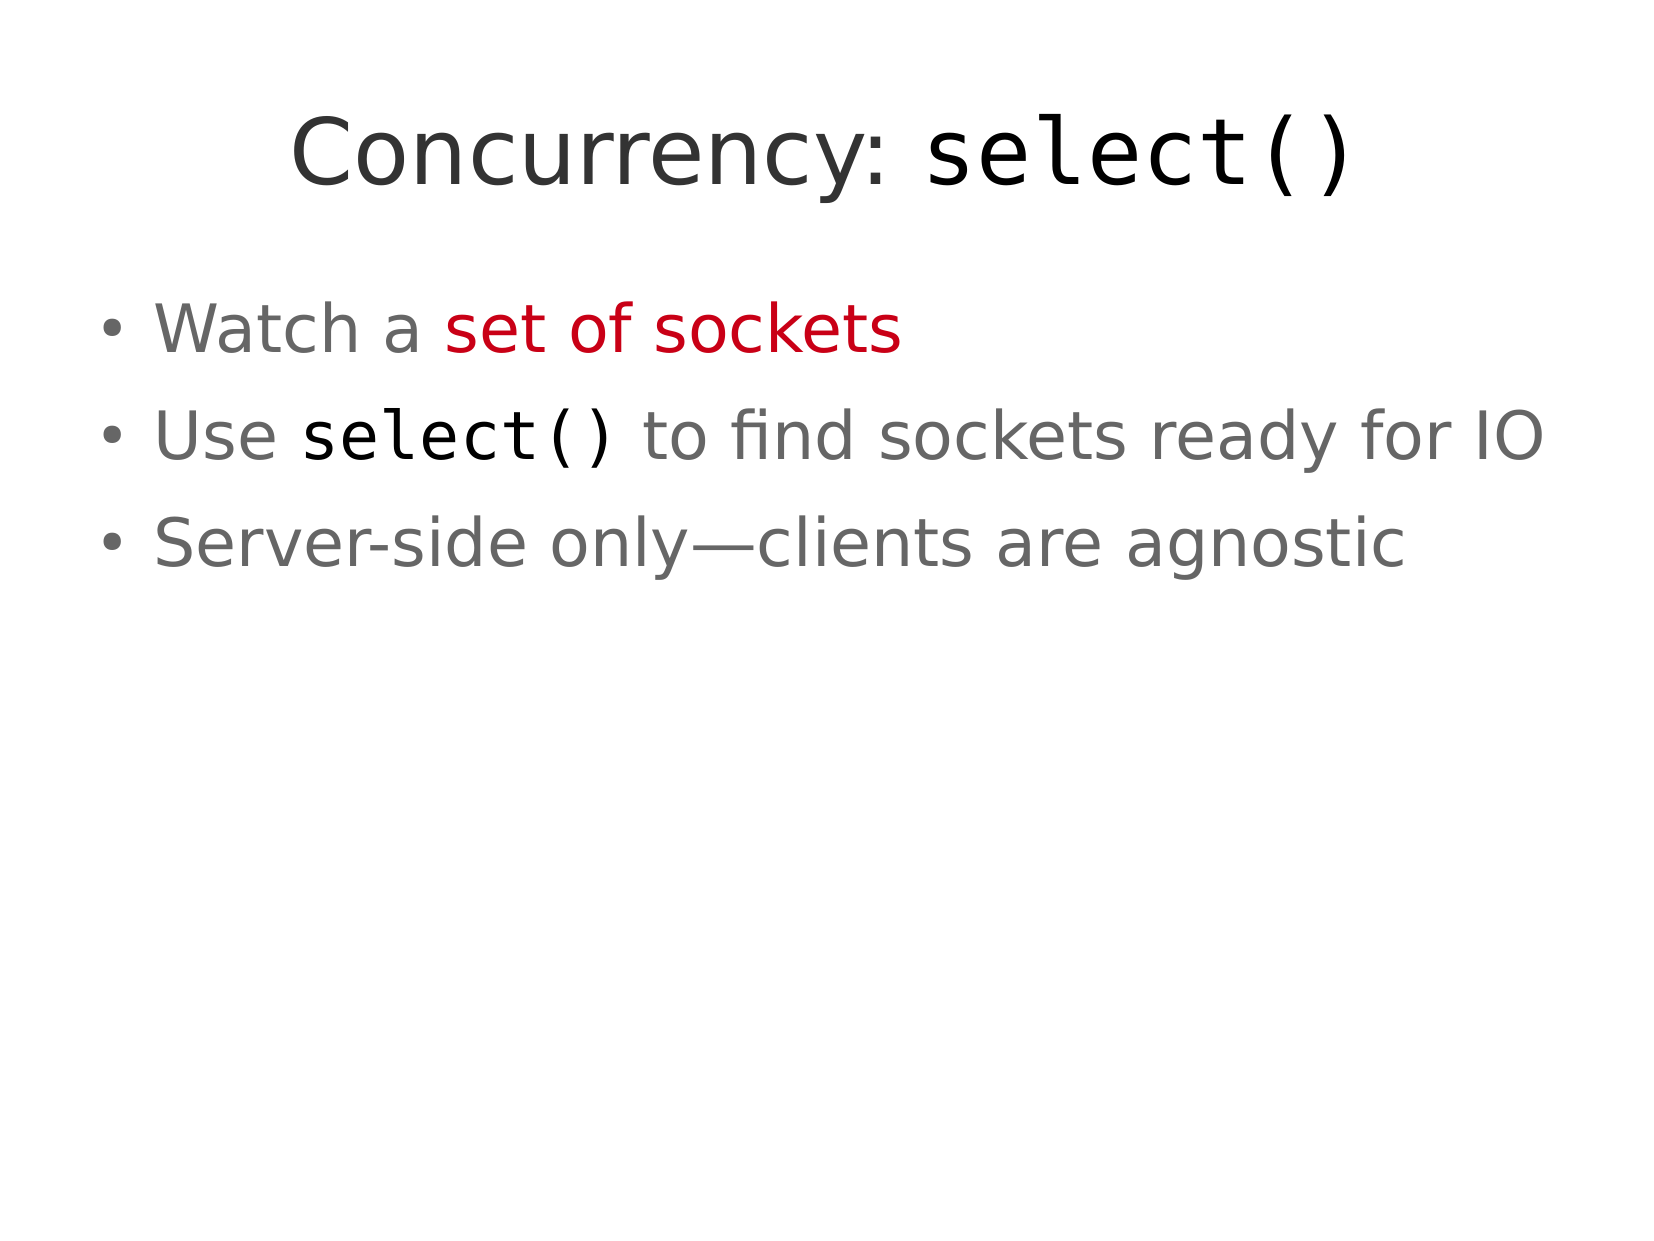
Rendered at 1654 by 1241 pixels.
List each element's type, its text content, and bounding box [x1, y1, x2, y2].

title Concurrency: select() [82, 56, 1571, 250]
list Watch a set of sockets Use select() to find sockets ready for IO Server-side only—clients are agnostic [82, 290, 1571, 1109]
